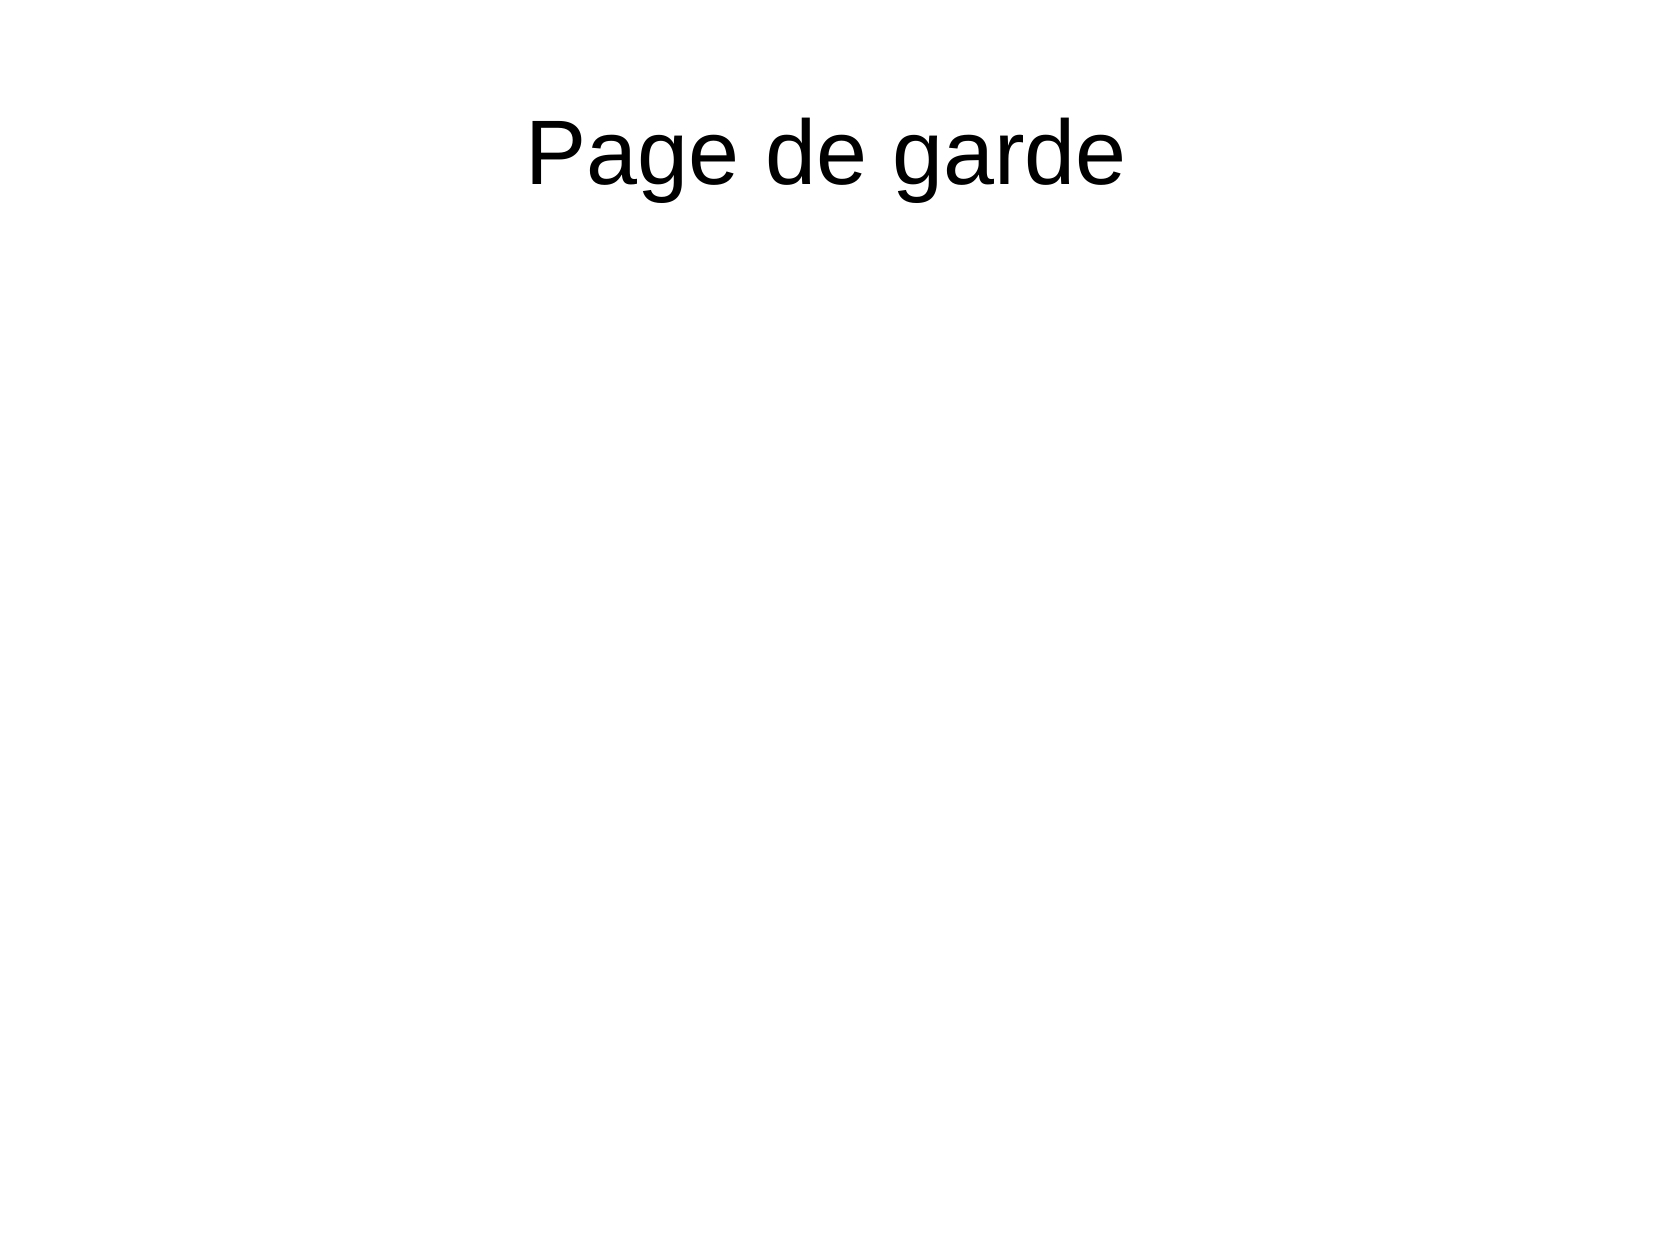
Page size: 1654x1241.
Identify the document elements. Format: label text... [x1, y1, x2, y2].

title Page de garde [82, 49, 1571, 257]
